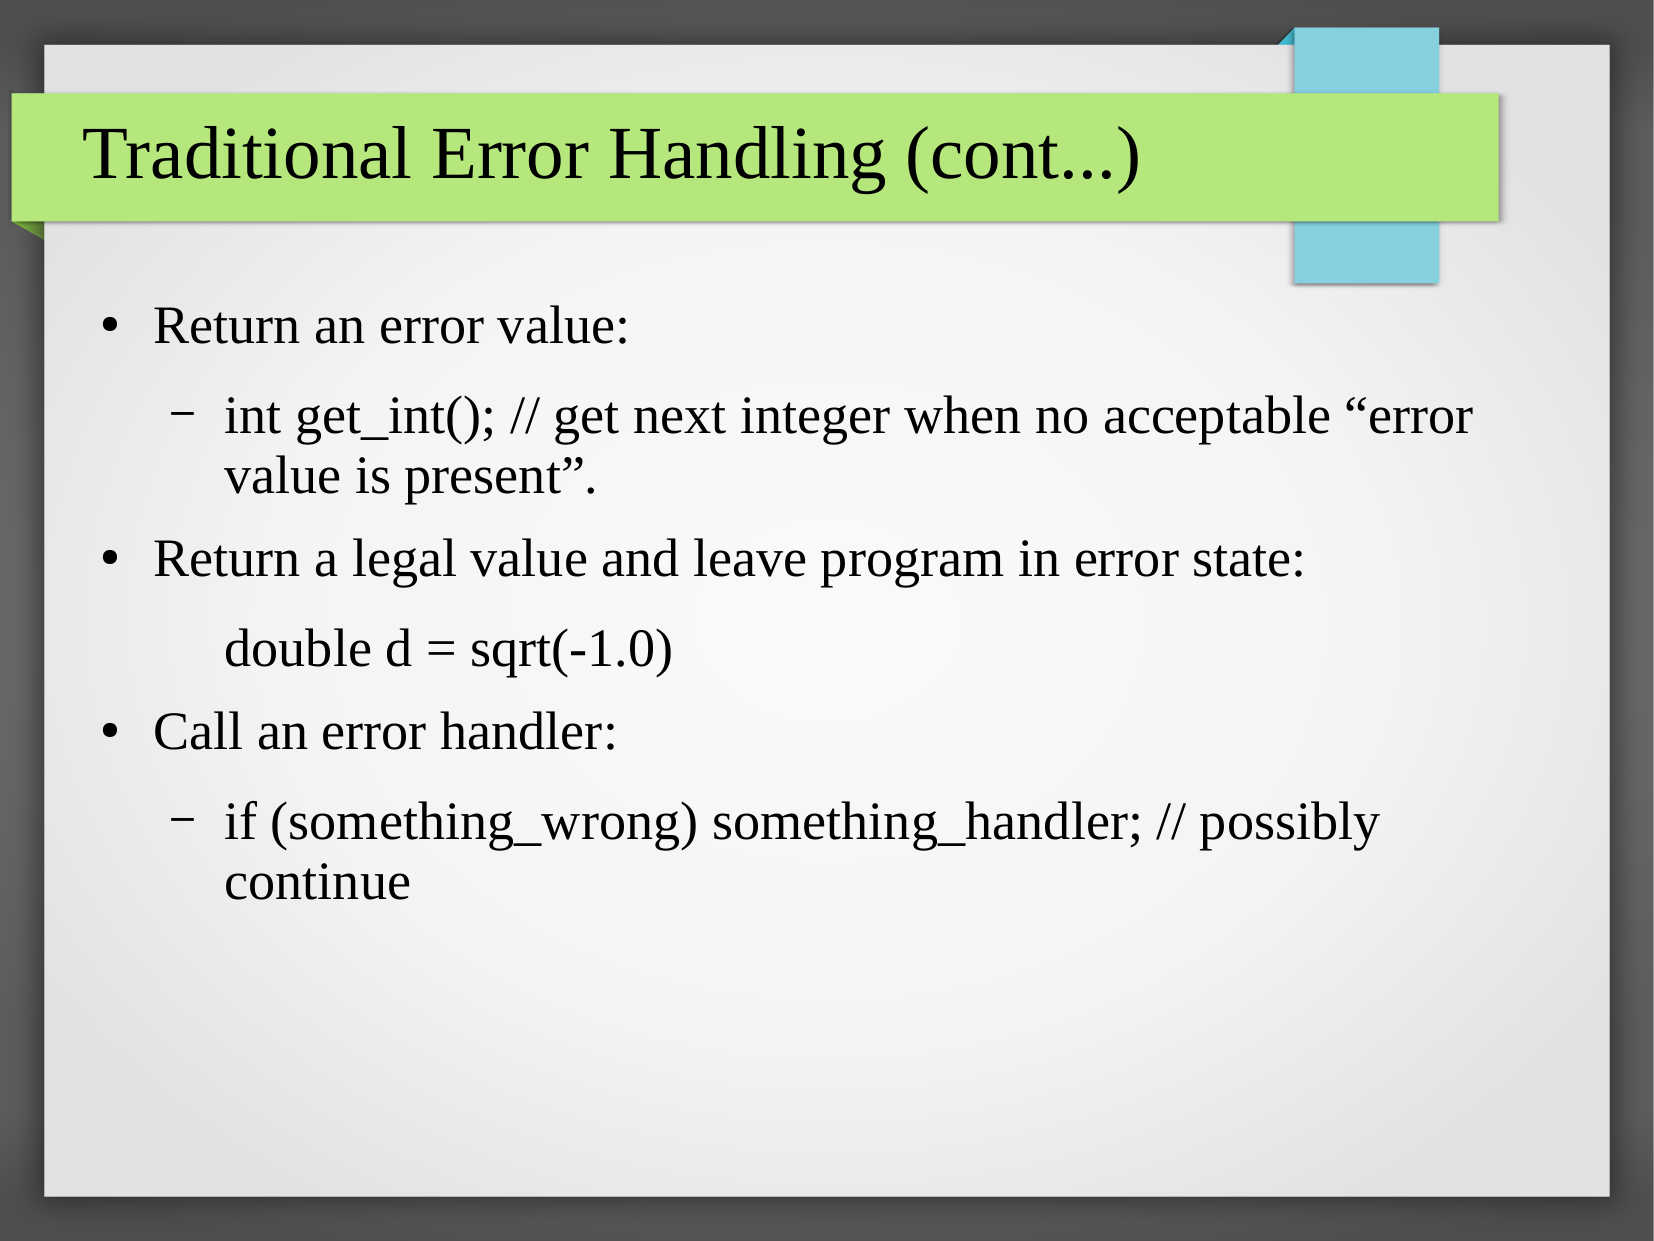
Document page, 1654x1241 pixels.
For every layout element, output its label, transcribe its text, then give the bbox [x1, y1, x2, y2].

title Traditional Error Handling (cont...) [82, 94, 1264, 213]
picture [0, 0, 1654, 1241]
list Return an error value: int get_int(); // get next integer when no acceptable “error value is present”. Return a legal value and leave program in error state: double d = sqrt(-1.0) Call an error handler: if (something_wrong) something_handler; // possibly continue [82, 295, 1571, 1015]
